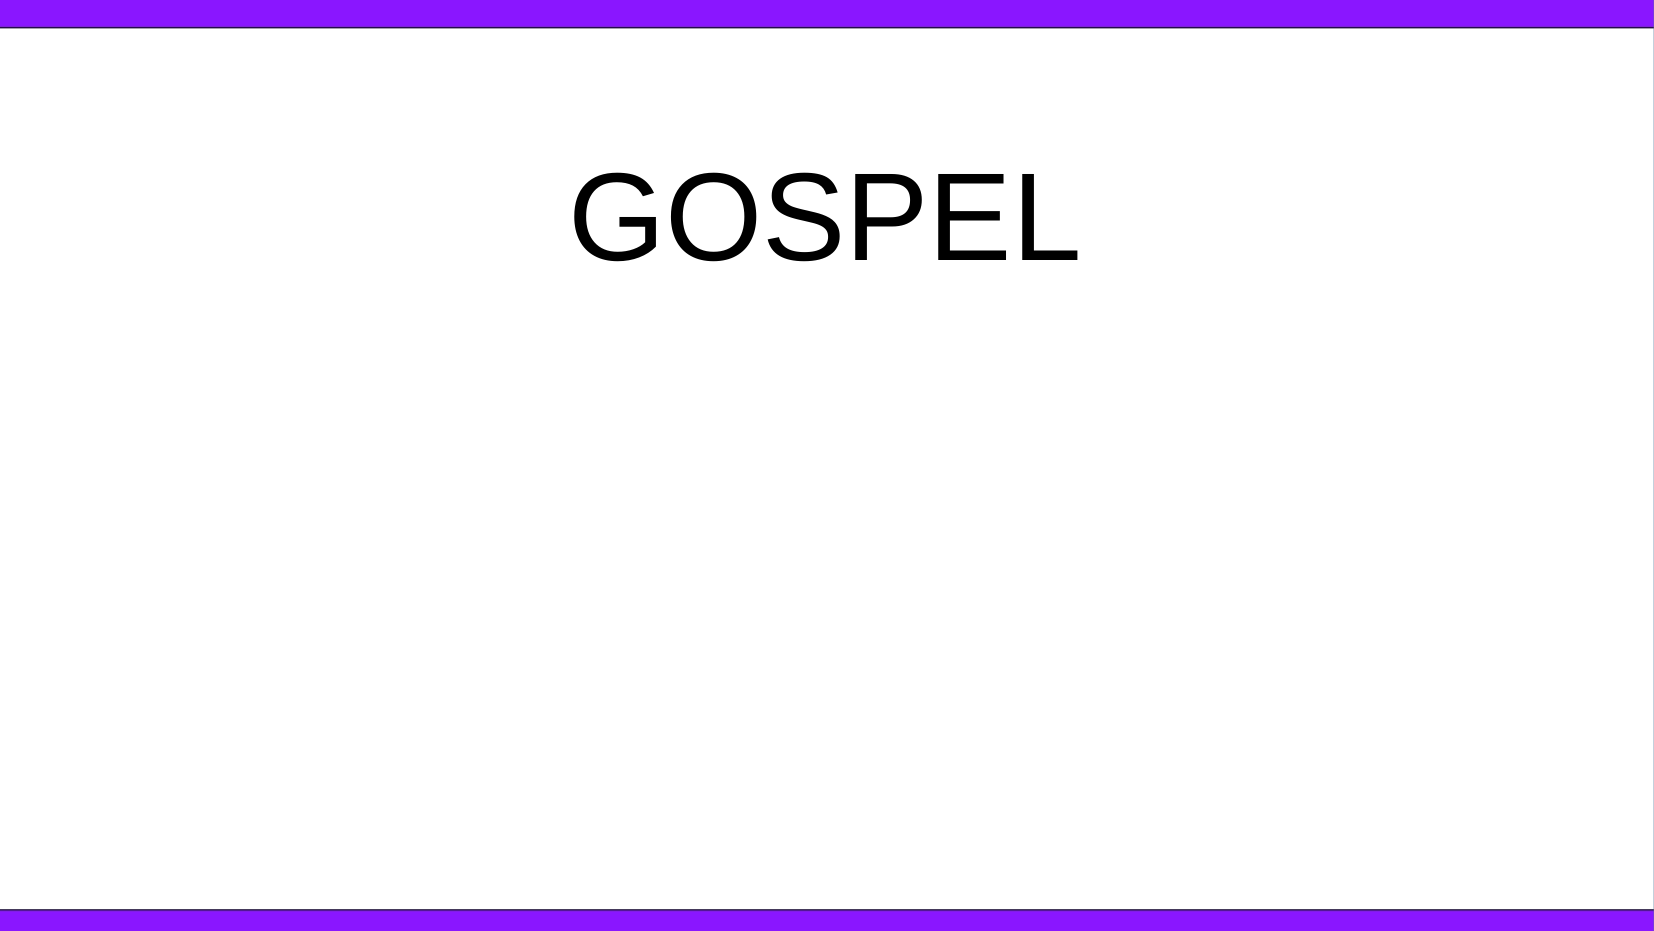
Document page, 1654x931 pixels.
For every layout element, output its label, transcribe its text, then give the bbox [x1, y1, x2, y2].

text_box GOSPEL [90, 69, 1561, 421]
picture [0, 0, 1654, 931]
